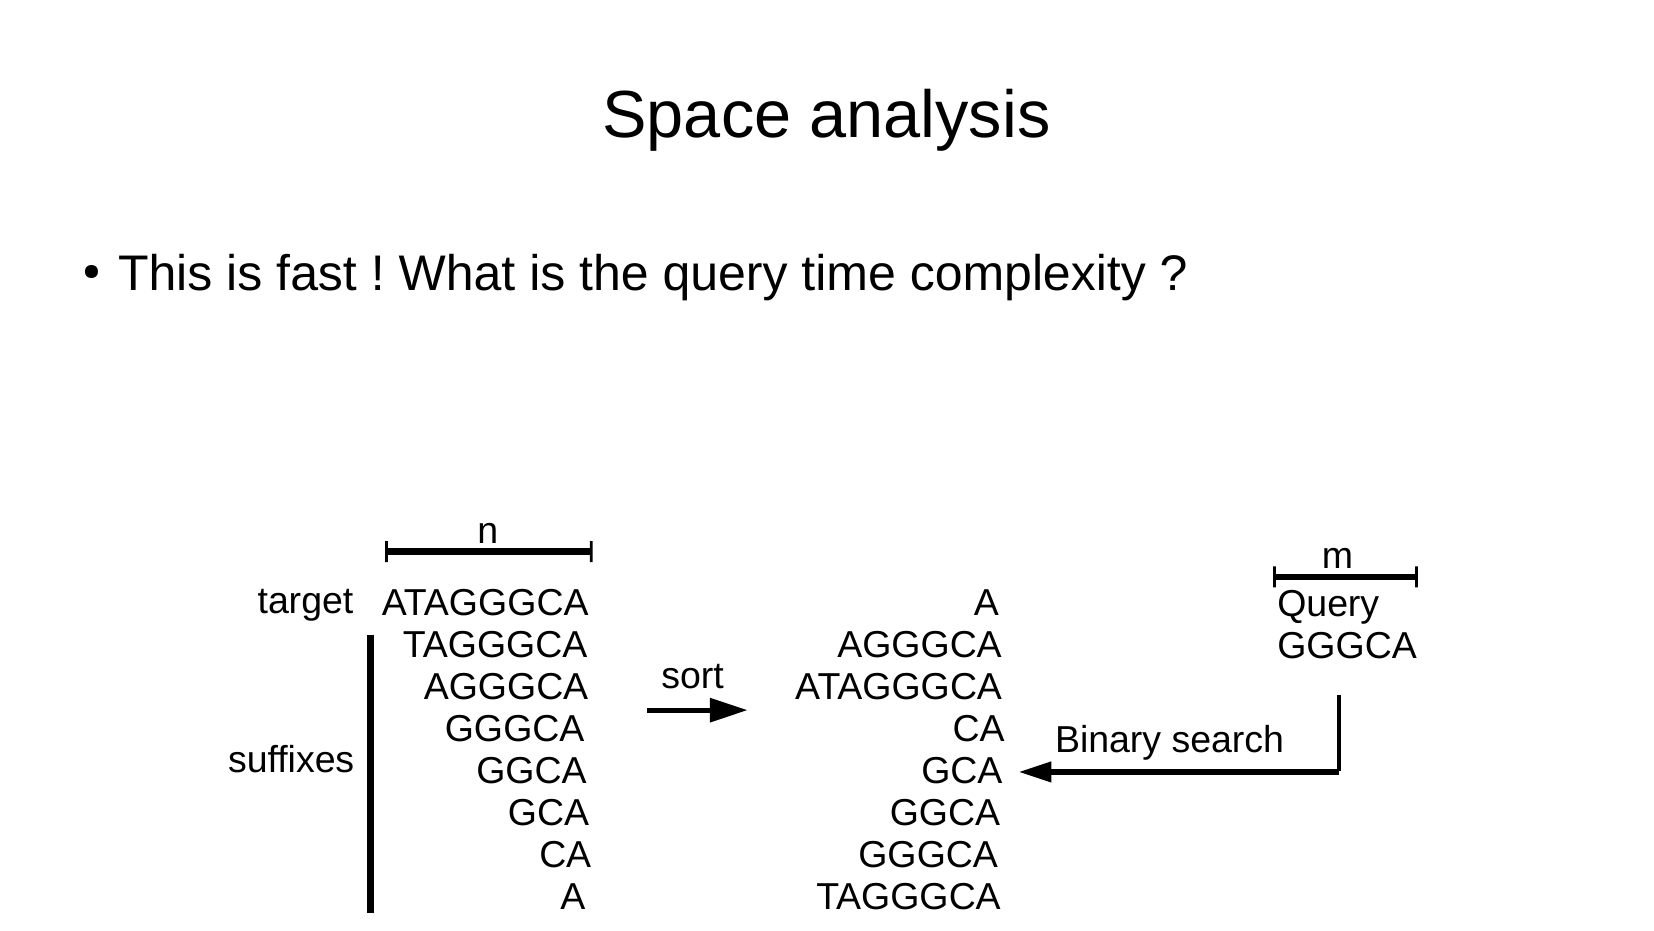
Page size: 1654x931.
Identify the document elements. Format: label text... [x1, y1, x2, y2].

text_box target [242, 571, 369, 629]
text_box A AGGGCA ATAGGGCA CA GCA GGCA GGGCA TAGGGCA [780, 574, 1026, 931]
text_box m [1307, 527, 1369, 574]
subtitle This is fast ! What is the query time complexity ? [1052, 717, 1337, 769]
text_box ATAGGGCA TAGGGCA AGGGCA GGGCA GGCA GCA CA A [367, 574, 614, 925]
text_box suffixes [213, 731, 370, 789]
text_box n [462, 502, 520, 559]
title Space analysis [82, 12, 1571, 217]
subtitle This is fast ! What is the query time complexity ? [82, 217, 1571, 887]
text_box Query GGGCA [1262, 575, 1495, 717]
text_box Binary search [1040, 710, 1299, 768]
text_box sort [646, 647, 739, 705]
text_box m [1307, 580, 1369, 585]
